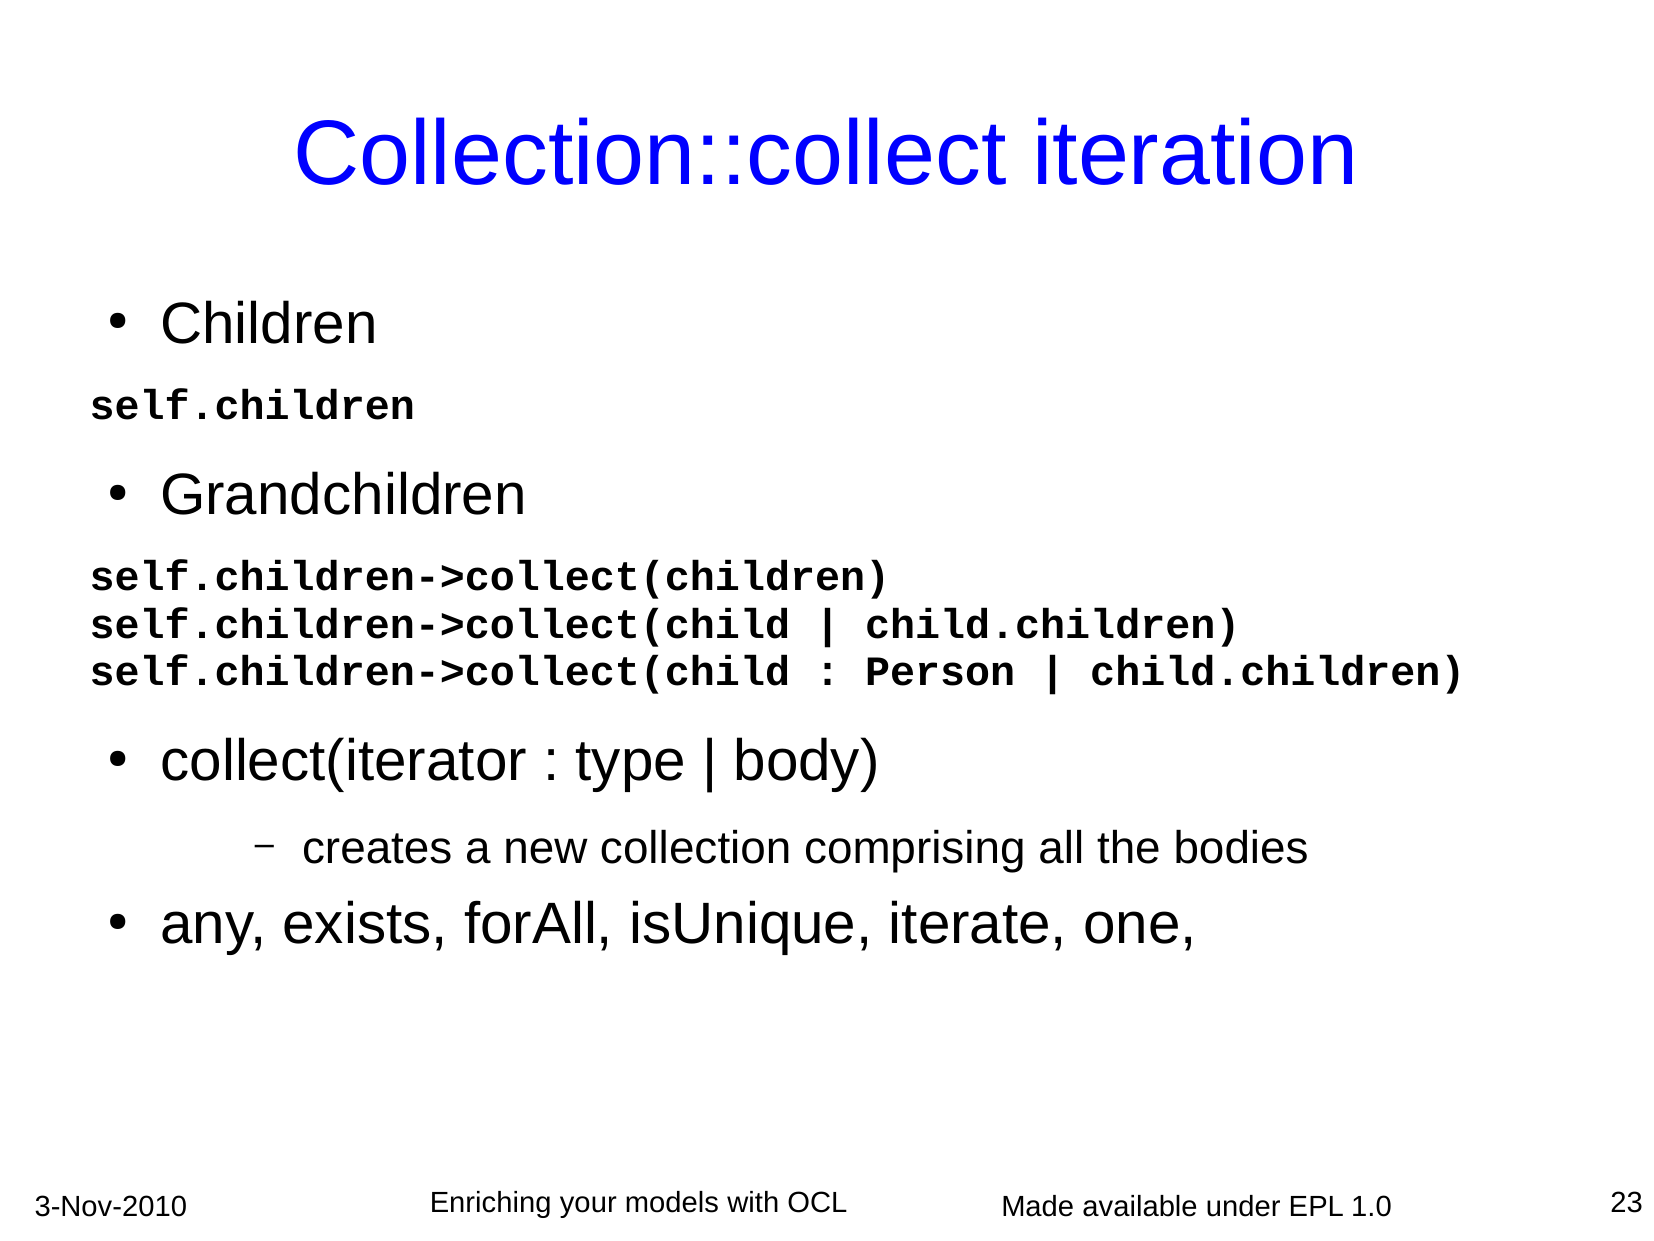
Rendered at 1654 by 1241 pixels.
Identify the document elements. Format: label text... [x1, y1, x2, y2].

title Collection::collect iteration [82, 56, 1571, 250]
list Children self.children Grandchildren self.children->collect(children) self.children->collect(child | child.children) self.children->collect(child : Person | child.children) collect(iterator : type | body) creates a new collection comprising all the bodies any, exists, forAll, isUnique, iterate, one, [89, 290, 1578, 1094]
